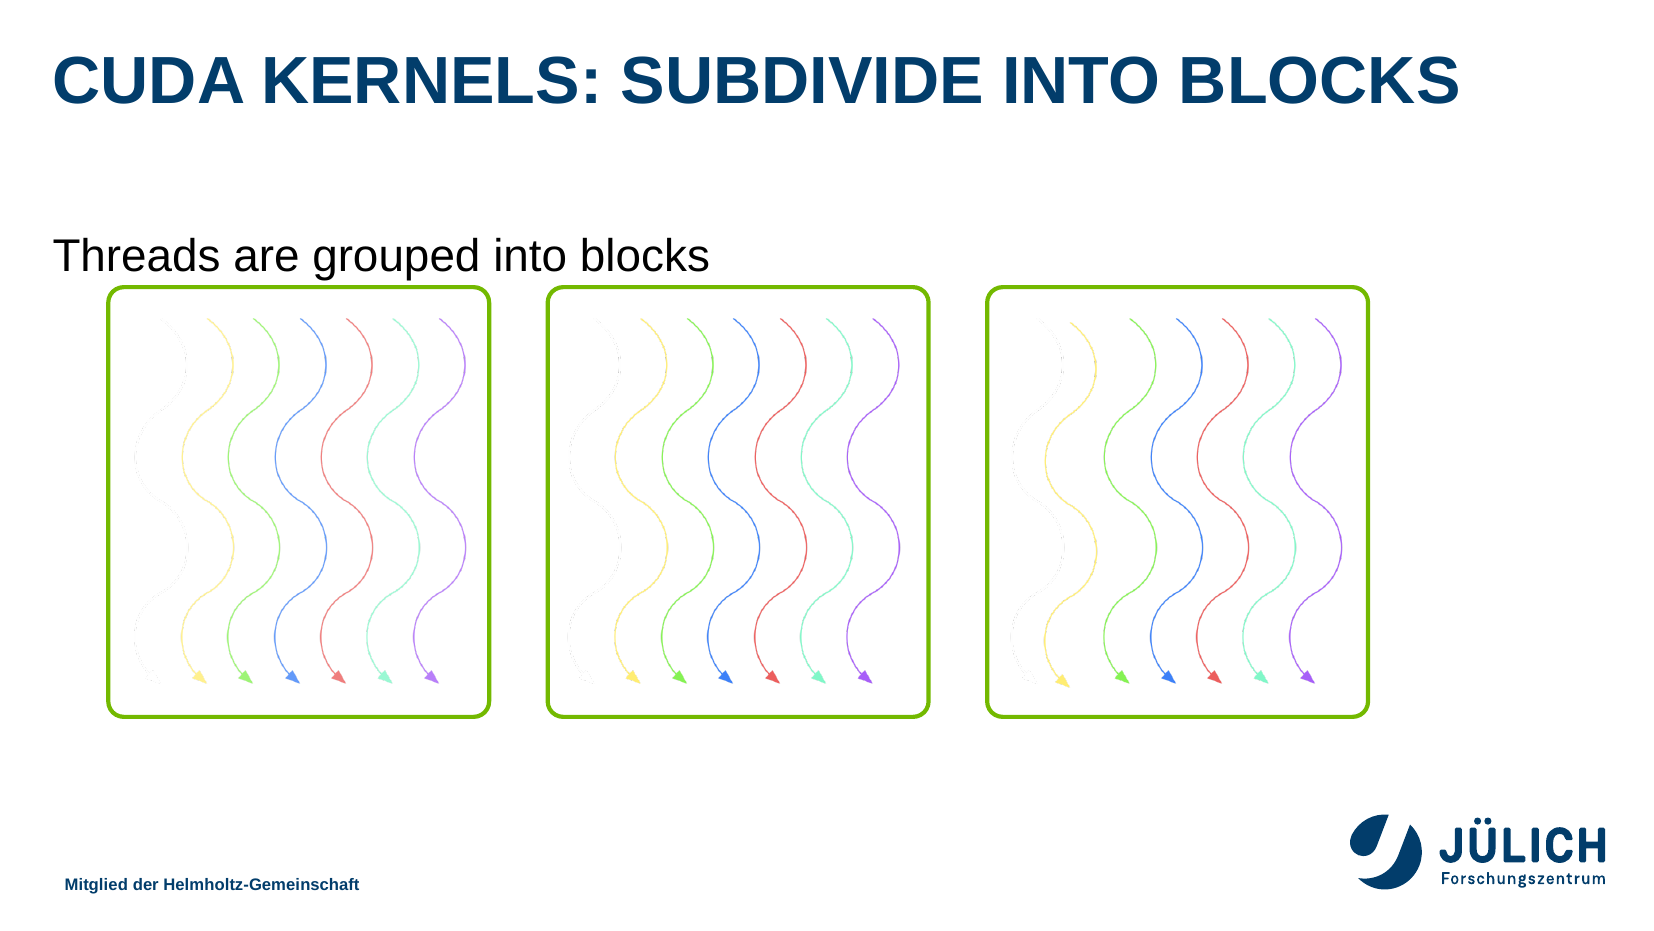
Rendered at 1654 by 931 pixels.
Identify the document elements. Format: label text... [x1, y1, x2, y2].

picture [1000, 316, 1352, 690]
picture [557, 316, 910, 687]
list Threads are grouped into blocks [52, 217, 1606, 757]
text_box [108, 287, 490, 717]
title CUDA Kernels: Subdivide into Blocks [52, 43, 1606, 194]
